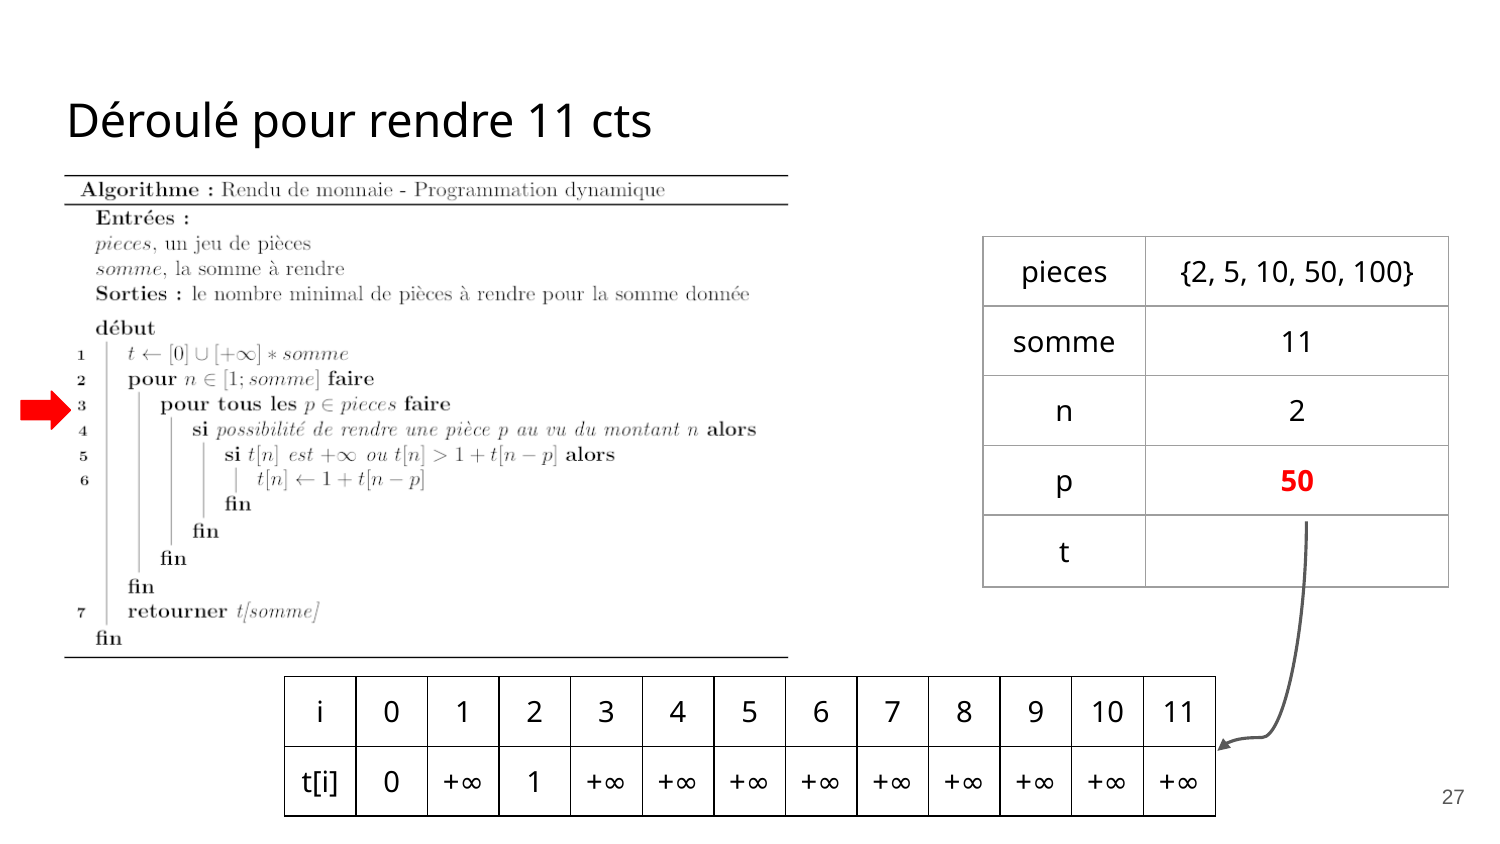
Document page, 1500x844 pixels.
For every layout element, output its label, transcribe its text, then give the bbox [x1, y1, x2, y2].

table_header 3 [571, 677, 642, 746]
table_cell 11 [1146, 307, 1448, 375]
table_header i [285, 677, 355, 746]
table_header 7 [858, 677, 928, 746]
table_header 11 [1144, 677, 1215, 746]
table_header 2 [500, 677, 570, 746]
table_cell 50 [1146, 446, 1448, 514]
table_cell +∞ [929, 747, 999, 815]
table_cell +∞ [715, 747, 785, 815]
table_cell t [984, 516, 1145, 586]
table_cell somme [984, 307, 1145, 375]
table_header 5 [715, 677, 785, 746]
table_header {2, 5, 10, 50, 100} [1146, 237, 1448, 305]
table_header 10 [1072, 677, 1143, 746]
table_header 1 [428, 677, 498, 746]
table_cell t[i] [285, 747, 355, 815]
table_cell +∞ [786, 747, 856, 815]
picture [63, 173, 789, 660]
table_header 8 [929, 677, 999, 746]
table_cell +∞ [571, 747, 642, 815]
table_cell +∞ [1072, 747, 1143, 815]
title Déroulé pour rendre 11 cts [51, 72, 1449, 167]
table_cell 1 [500, 747, 570, 815]
table_cell +∞ [1144, 747, 1215, 815]
table_cell +∞ [643, 747, 713, 815]
table_cell [1146, 516, 1448, 586]
table_cell 2 [1146, 376, 1448, 445]
table_cell n [984, 376, 1145, 445]
table_header pieces [984, 237, 1145, 305]
table_cell 0 [357, 747, 427, 815]
table_header 6 [786, 677, 856, 746]
table_cell p [984, 446, 1145, 514]
table_cell +∞ [428, 747, 498, 815]
text_box [21, 391, 71, 430]
table_header 9 [1001, 677, 1071, 746]
table_cell +∞ [1001, 747, 1071, 815]
slide_number <numéro> [1389, 764, 1480, 830]
table_header 4 [643, 677, 713, 746]
table_cell +∞ [858, 747, 928, 815]
table_header 0 [357, 677, 427, 746]
